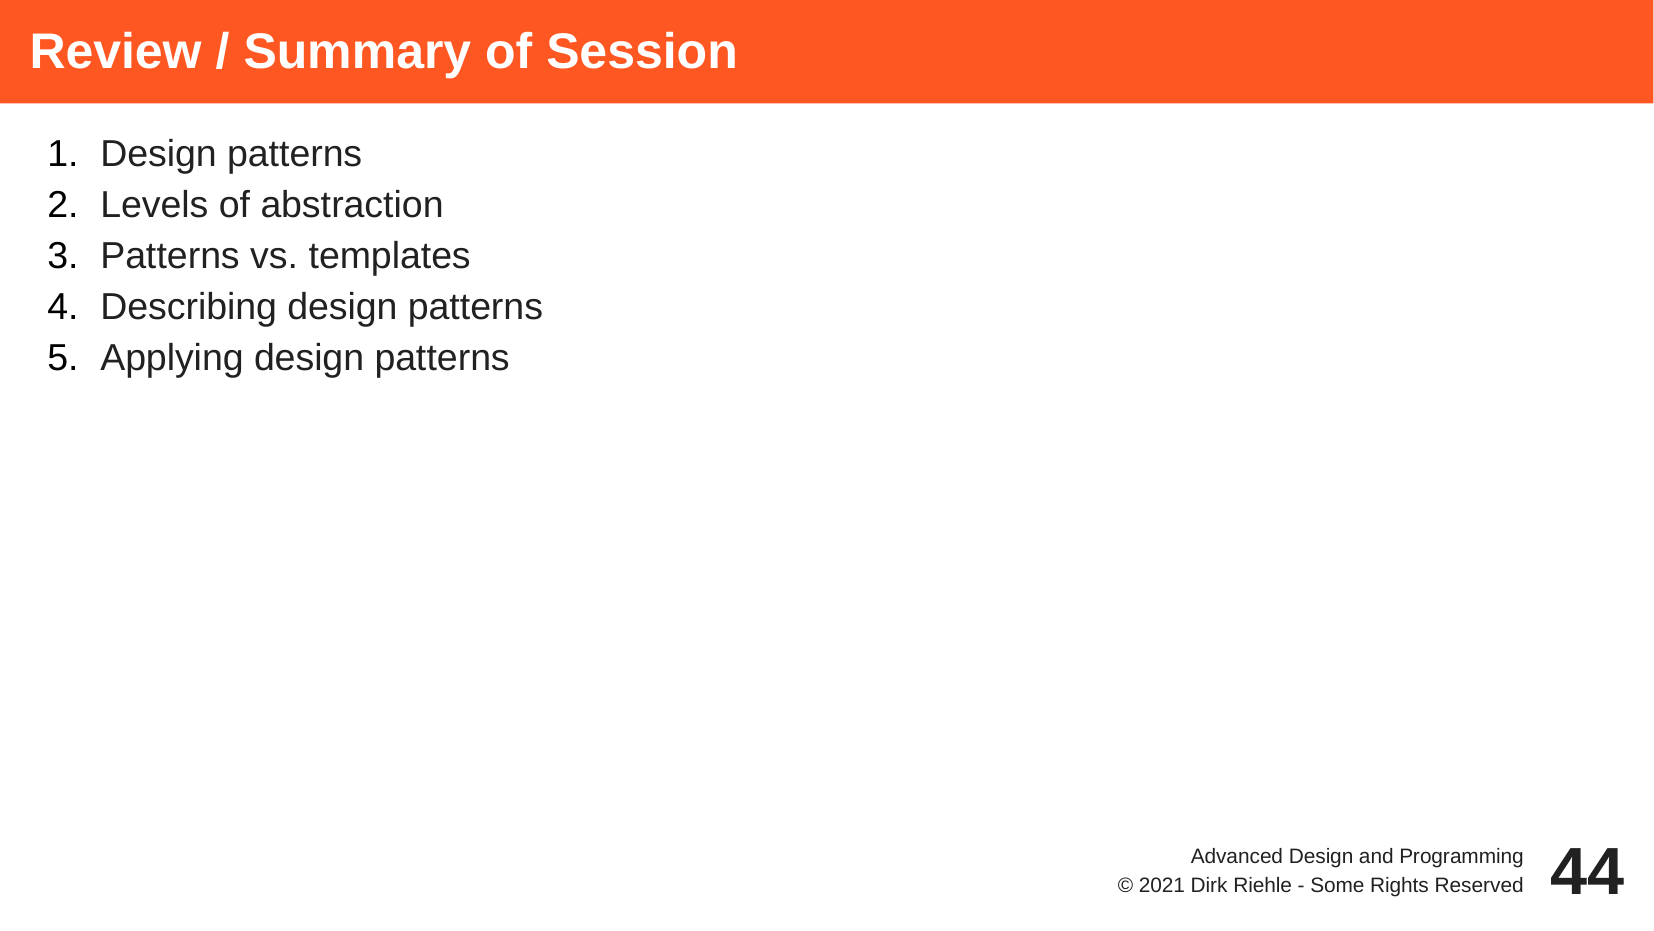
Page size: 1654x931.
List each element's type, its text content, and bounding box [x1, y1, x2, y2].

title Review / Summary of Session [0, 0, 1654, 104]
list Design patterns Levels of abstraction Patterns vs. templates Describing design patterns Applying design patterns [29, 132, 1625, 813]
